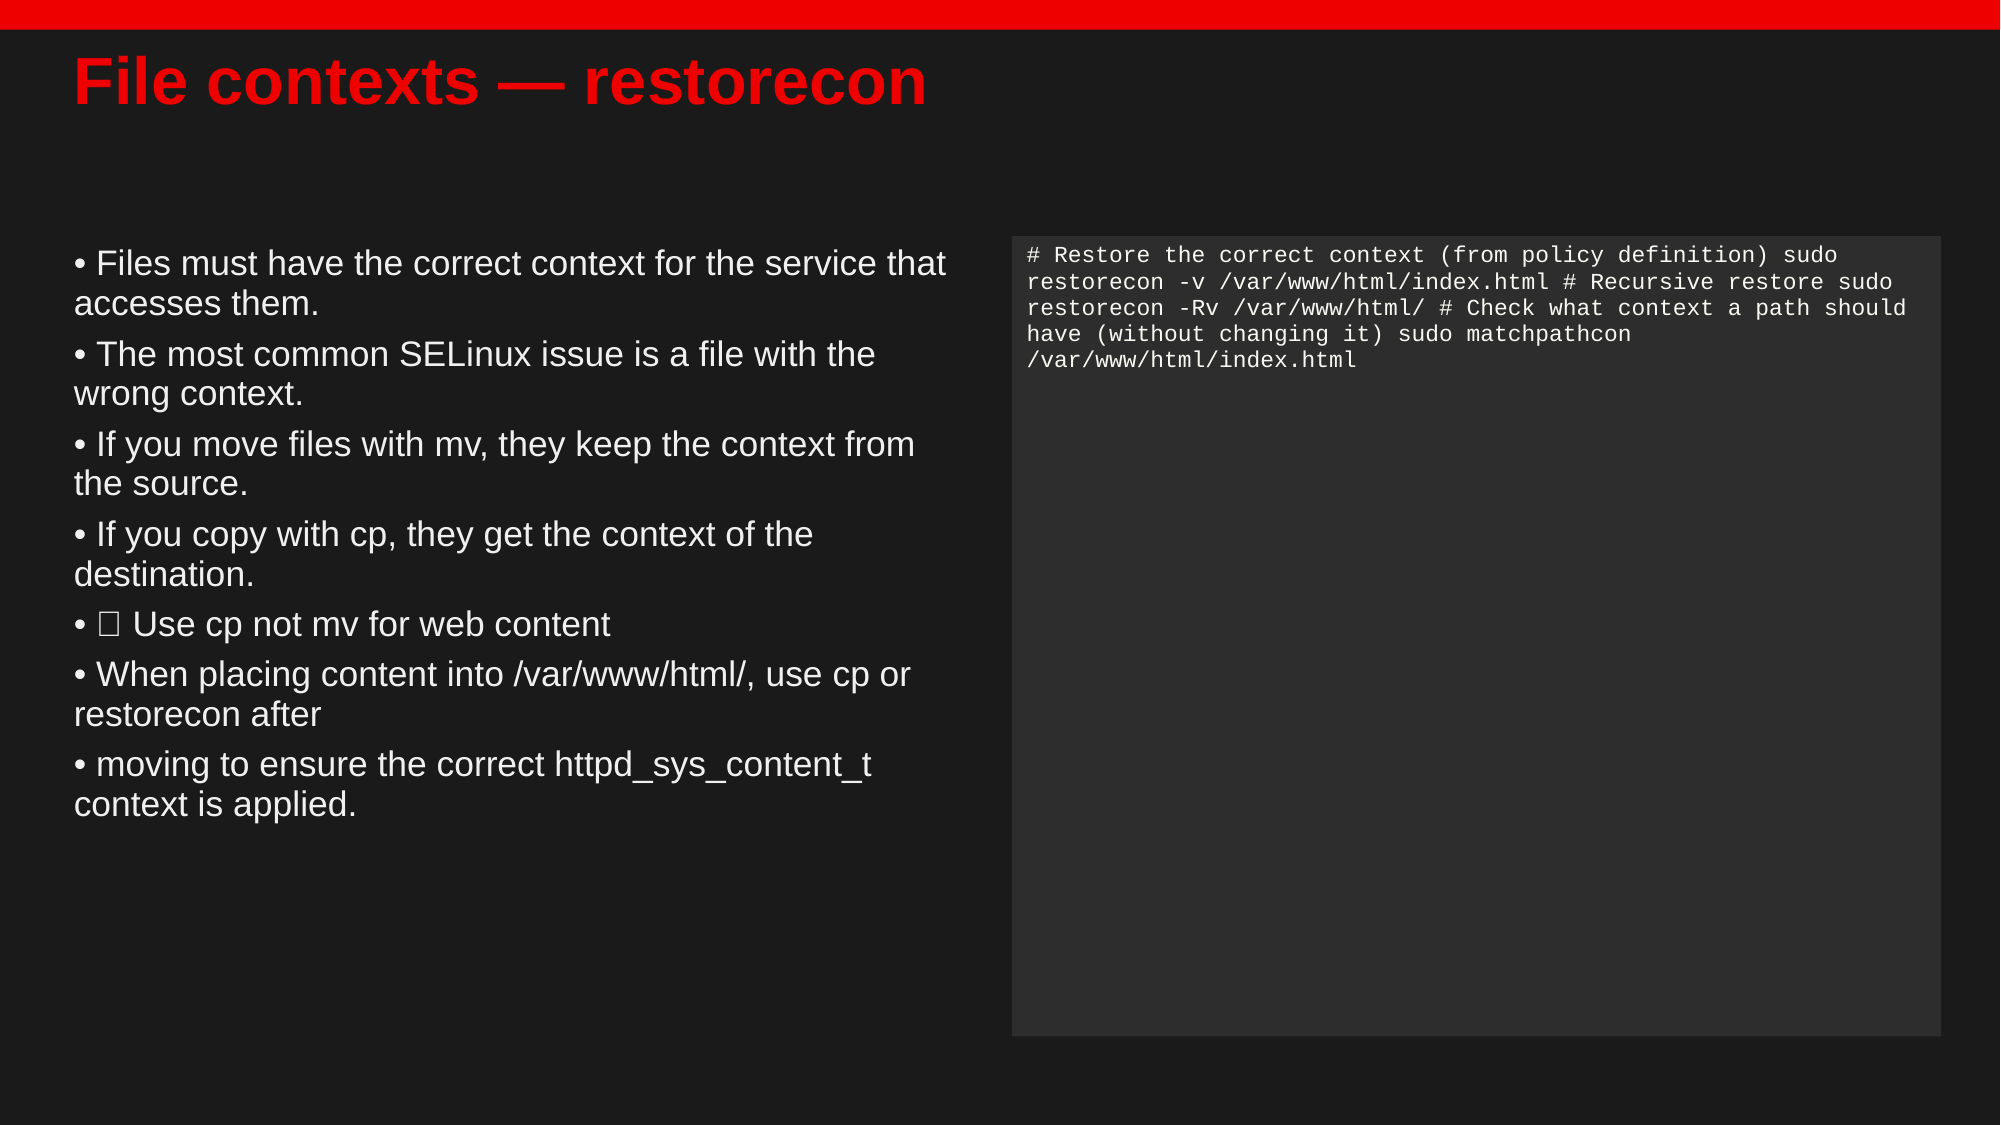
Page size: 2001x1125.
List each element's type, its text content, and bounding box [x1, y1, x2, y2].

text_box # Restore the correct context (from policy definition) sudo restorecon -v /var/www/html/index.html # Recursive restore sudo restorecon -Rv /var/www/html/ # Check what context a path should have (without changing it) sudo matchpathcon /var/www/html/index.html [1011, 236, 1942, 1037]
text_box [0, 0, 2001, 30]
text_box • Files must have the correct context for the service that accesses them. • The most common SELinux issue is a file with the wrong context. • If you move files with mv, they keep the context from the source. • If you copy with cp, they get the context of the destination. • 💡 Use cp not mv for web content • When placing content into /var/www/html/, use cp or restorecon after • moving to ensure the correct httpd_sys_content_t context is applied. [59, 236, 989, 1037]
text_box File contexts — restorecon [59, 36, 1942, 208]
